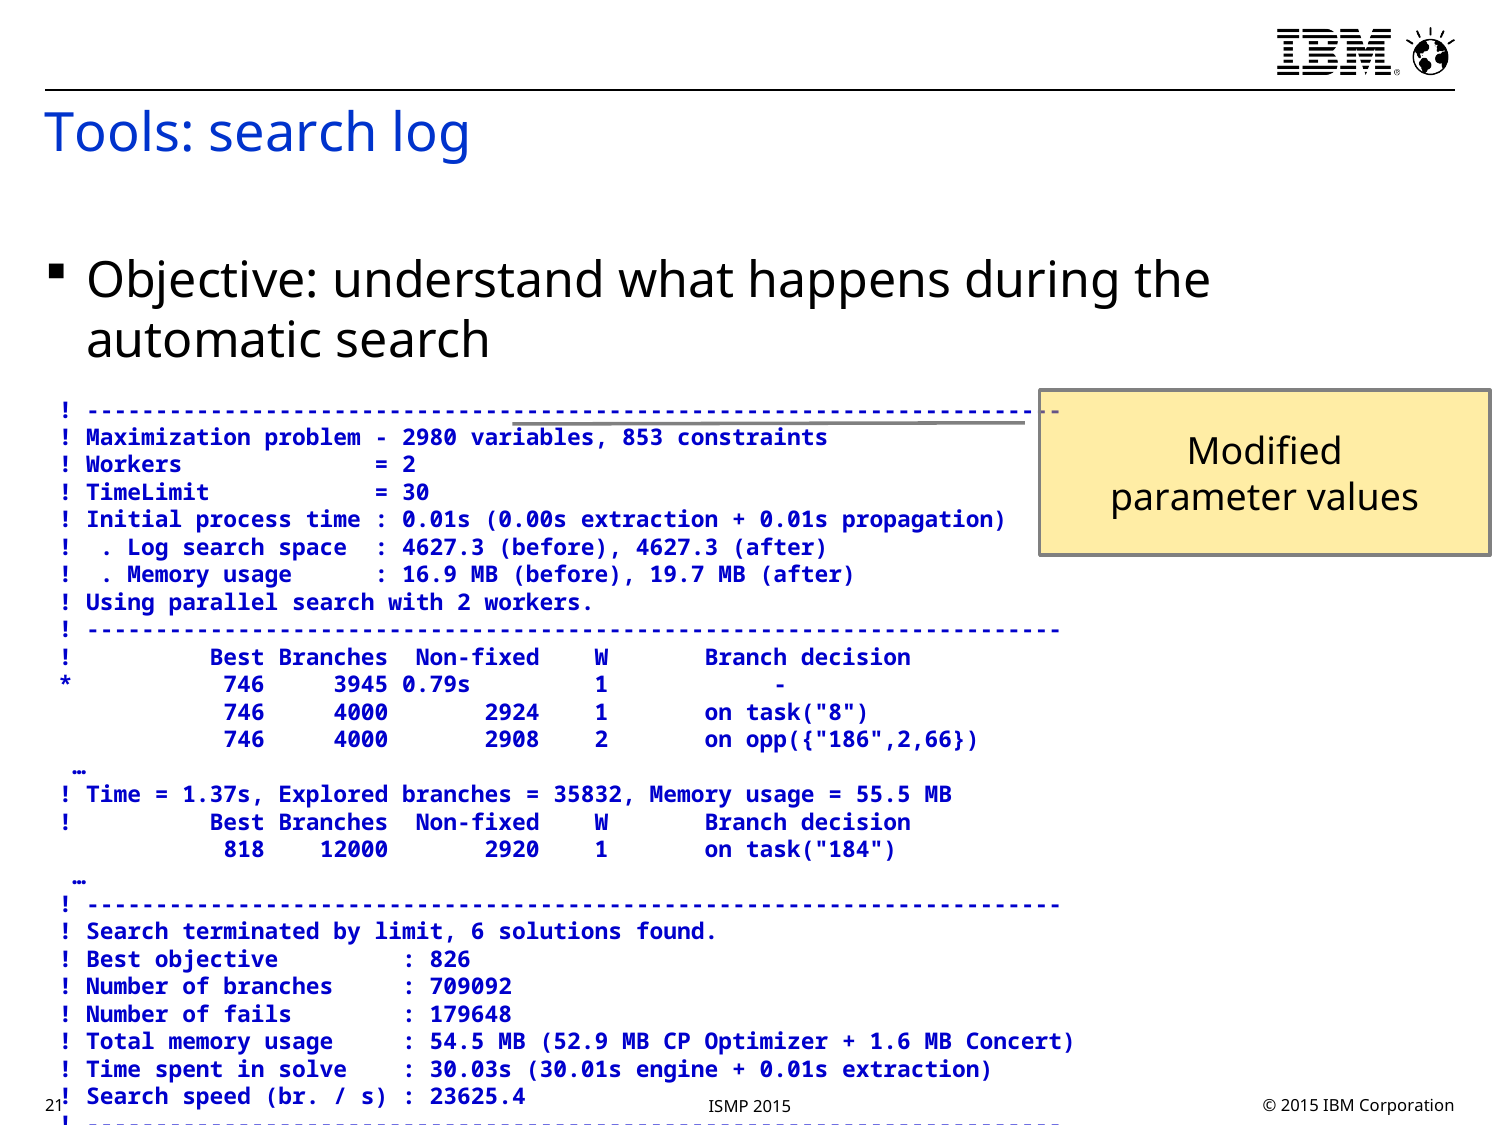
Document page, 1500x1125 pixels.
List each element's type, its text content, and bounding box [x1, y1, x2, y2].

picture [1260, 10, 1468, 90]
text_box Modified parameter values [1040, 390, 1490, 555]
list Objective: understand what happens during the automatic search ! ----------------------------------------------------------------------- ! Maximization problem - 2980 variables, 853 constraints ! Workers = 2 ! TimeLimit = 30 ! Initial process time : 0.01s (0.00s extraction + 0.01s propagation) ! . Log search space : 4627.3 (before), 4627.3 (after) ! . Memory usage : 16.9 MB (before), 19.7 MB (after) ! Using parallel search with 2 workers. ! ----------------------------------------------------------------------- ! Best Branches Non-fixed W Branch decision * 746 3945 0.79s 1 - 746 4000 2924 1 on task("8") 746 4000 2908 2 on opp({"186",2,66}) … ! Time = 1.37s, Explored branches = 35832, Memory usage = 55.5 MB ! Best Branches Non-fixed W Branch decision 818 12000 2920 1 on task("184") … ! ----------------------------------------------------------------------- ! Search terminated by limit, 6 solutions found. ! Best objective : 826 ! Number of branches : 709092 ! Number of fails : 179648 ! Total memory usage : 54.5 MB (52.9 MB CP Optimizer + 1.6 MB Concert) ! Time spent in solve : 30.03s (30.01s engine + 0.01s extraction) ! Search speed (br. / s) : 23625.4 ! ----------------------------------------------------------------------- [29, 239, 1455, 1085]
title Tools: search log [29, 97, 1455, 203]
